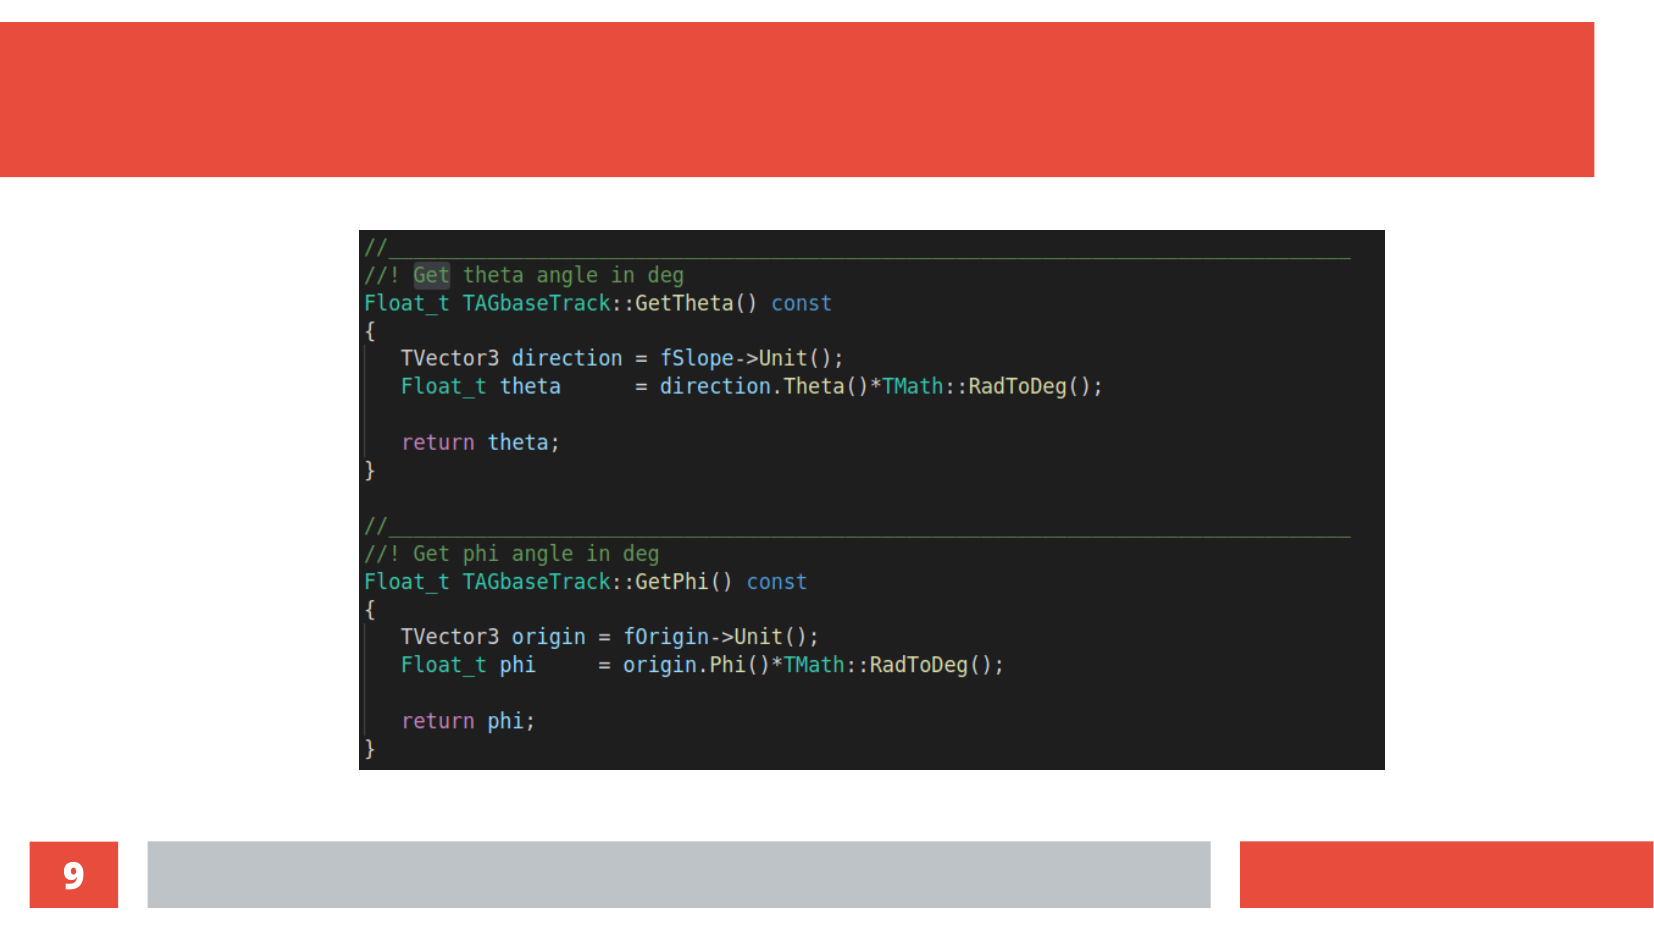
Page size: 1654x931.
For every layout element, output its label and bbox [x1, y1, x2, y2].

picture [359, 230, 1385, 770]
